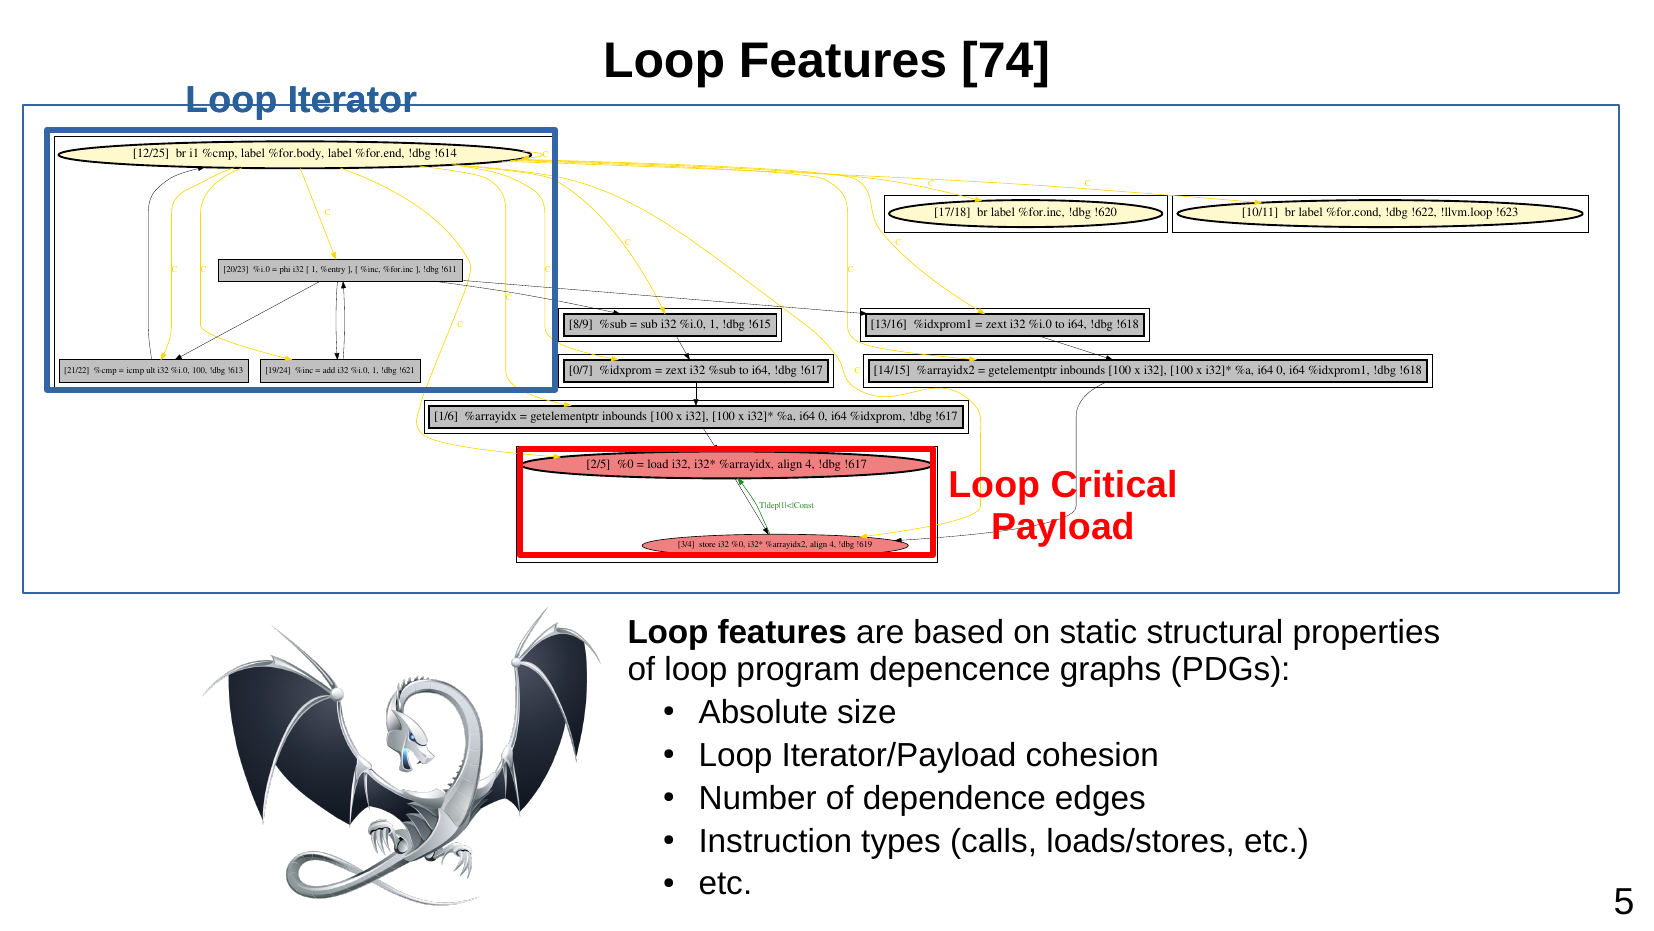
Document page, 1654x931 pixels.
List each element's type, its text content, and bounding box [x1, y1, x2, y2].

text_box Loop Features [74] [0, 2, 1654, 119]
text_box Loop Critical Payload [933, 456, 1193, 556]
picture [50, 133, 552, 387]
text_box Loop features are based on static structural properties of loop program depencence graphs (PDGs): Absolute size Loop Iterator/Payload cohesion Number of dependence edges Instruction types (calls, loads/stores, etc.) etc. [612, 605, 1487, 910]
text_box 5 [1594, 873, 1654, 931]
picture [23, 106, 1619, 931]
text_box Loop Iterator [47, 70, 556, 128]
